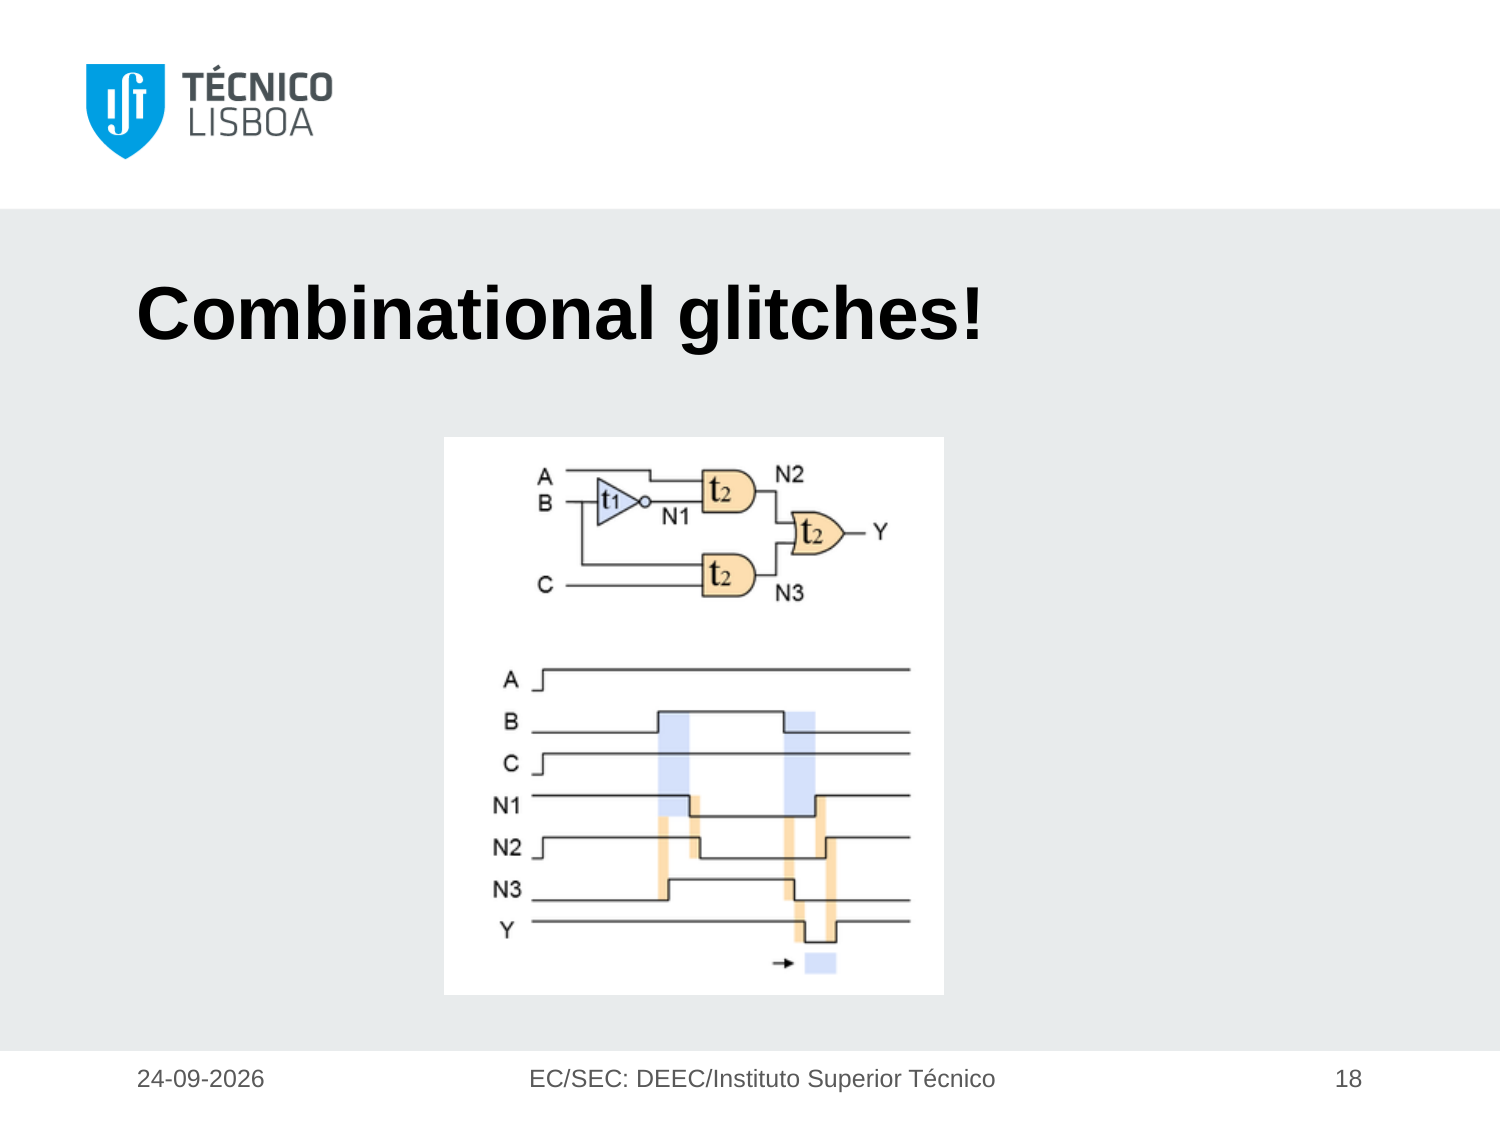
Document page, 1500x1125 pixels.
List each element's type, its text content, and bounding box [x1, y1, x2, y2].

footer EC/SEC: DEEC/Instituto Superior Técnico [512, 1052, 1021, 1103]
slide_number 09-10-2020 [121, 1052, 425, 1103]
slide_number <number> [1077, 1052, 1378, 1103]
title Combinational glitches! [121, 237, 1378, 381]
picture [0, 0, 1500, 1125]
